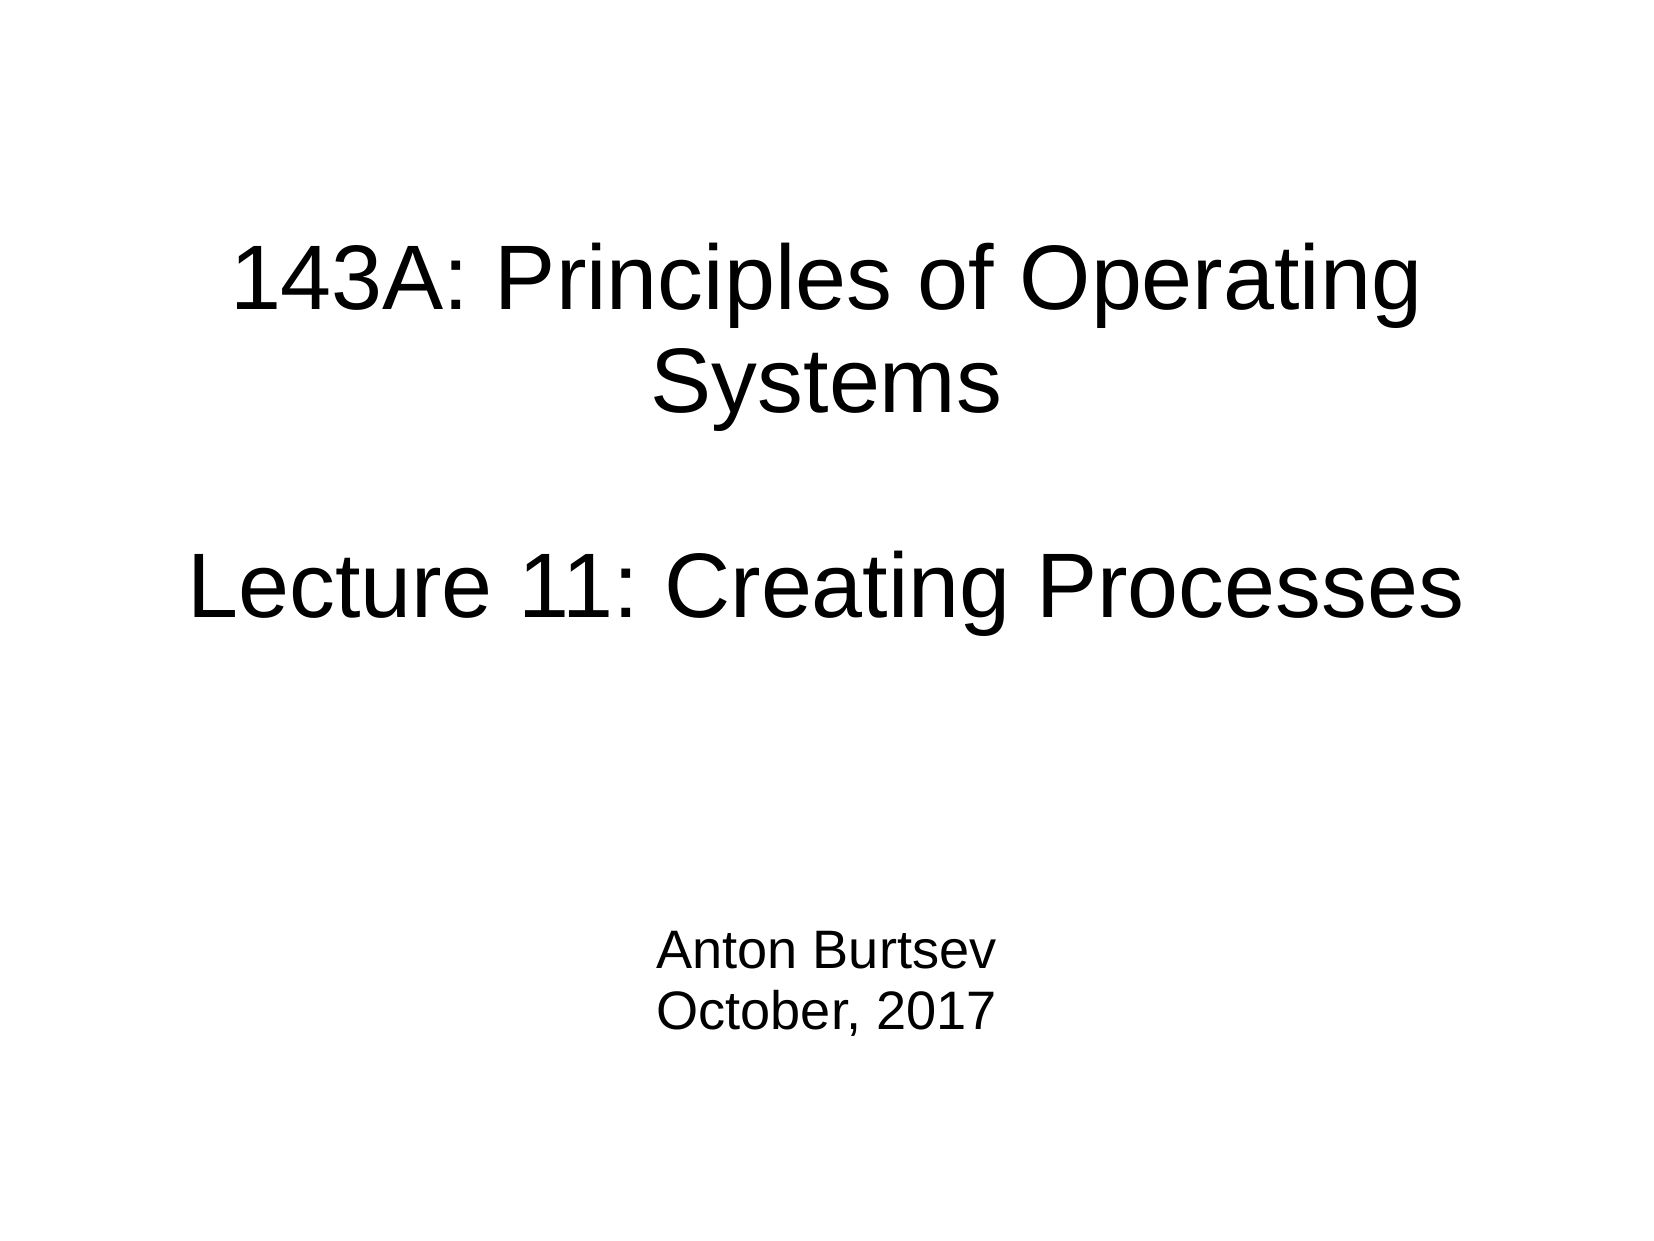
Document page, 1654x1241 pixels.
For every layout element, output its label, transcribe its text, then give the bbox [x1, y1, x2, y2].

subtitle Anton Burtsev October, 2017 [82, 637, 1571, 1109]
title 143A: Principles of Operating Systems Lecture 11: Creating Processes [82, 113, 1571, 637]
